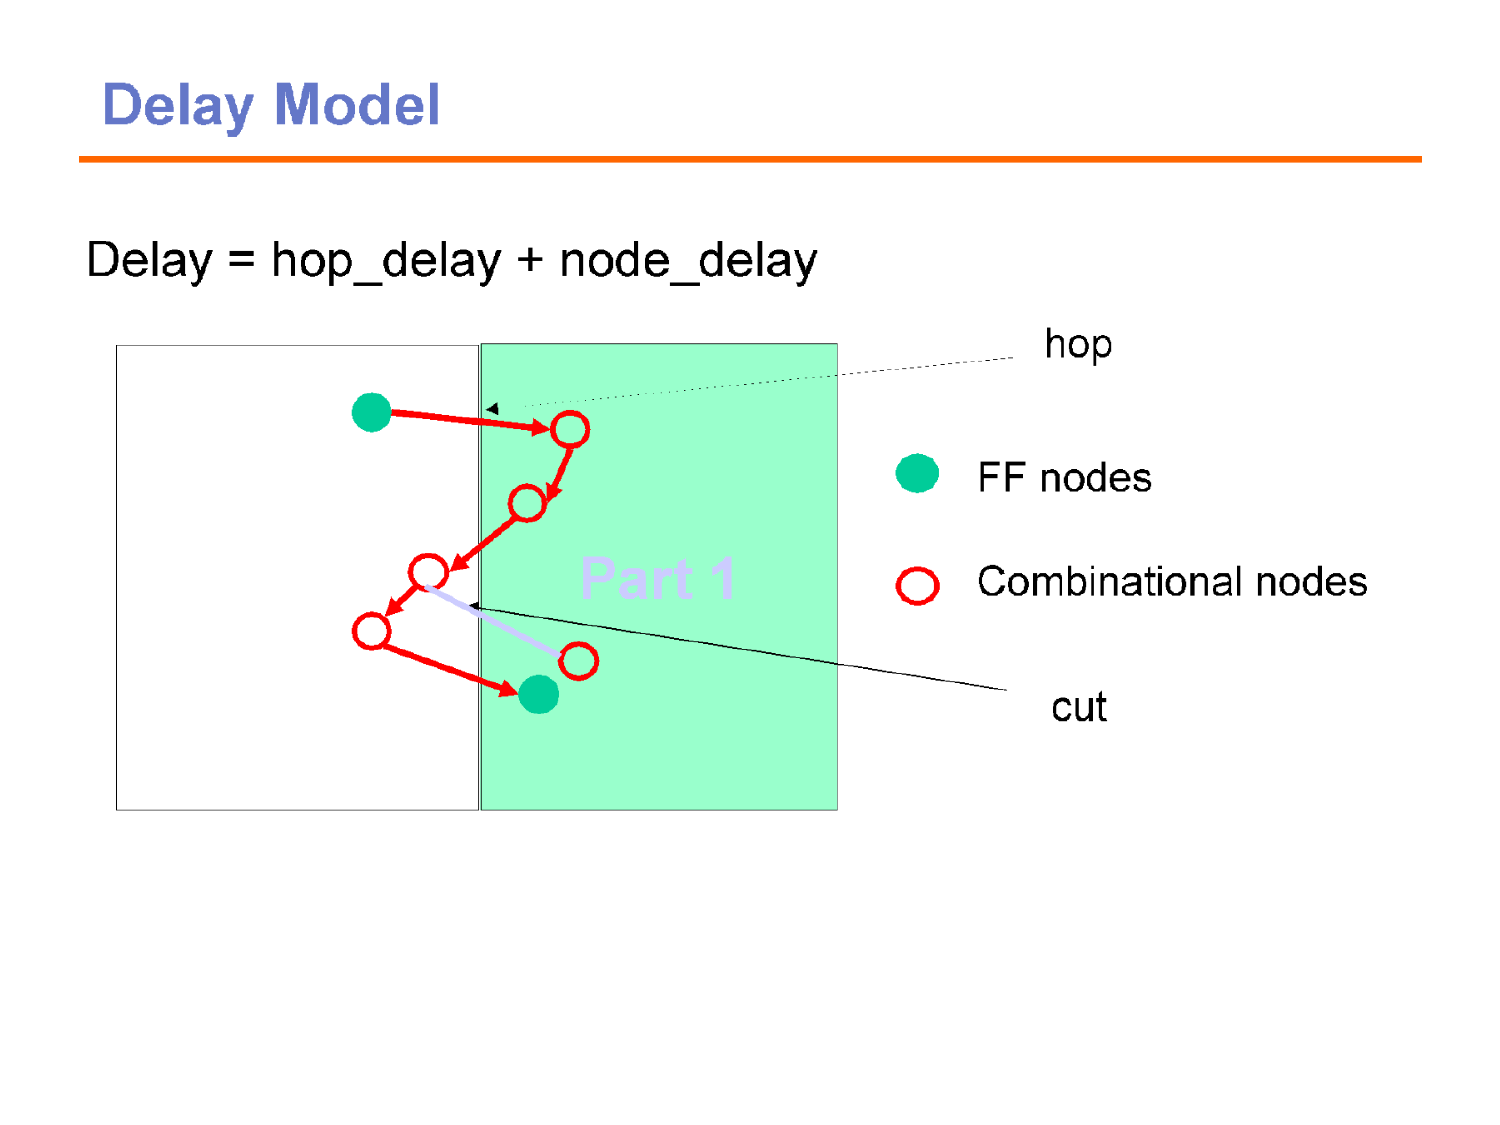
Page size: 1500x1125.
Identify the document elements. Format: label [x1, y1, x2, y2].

picture [78, 58, 1422, 842]
